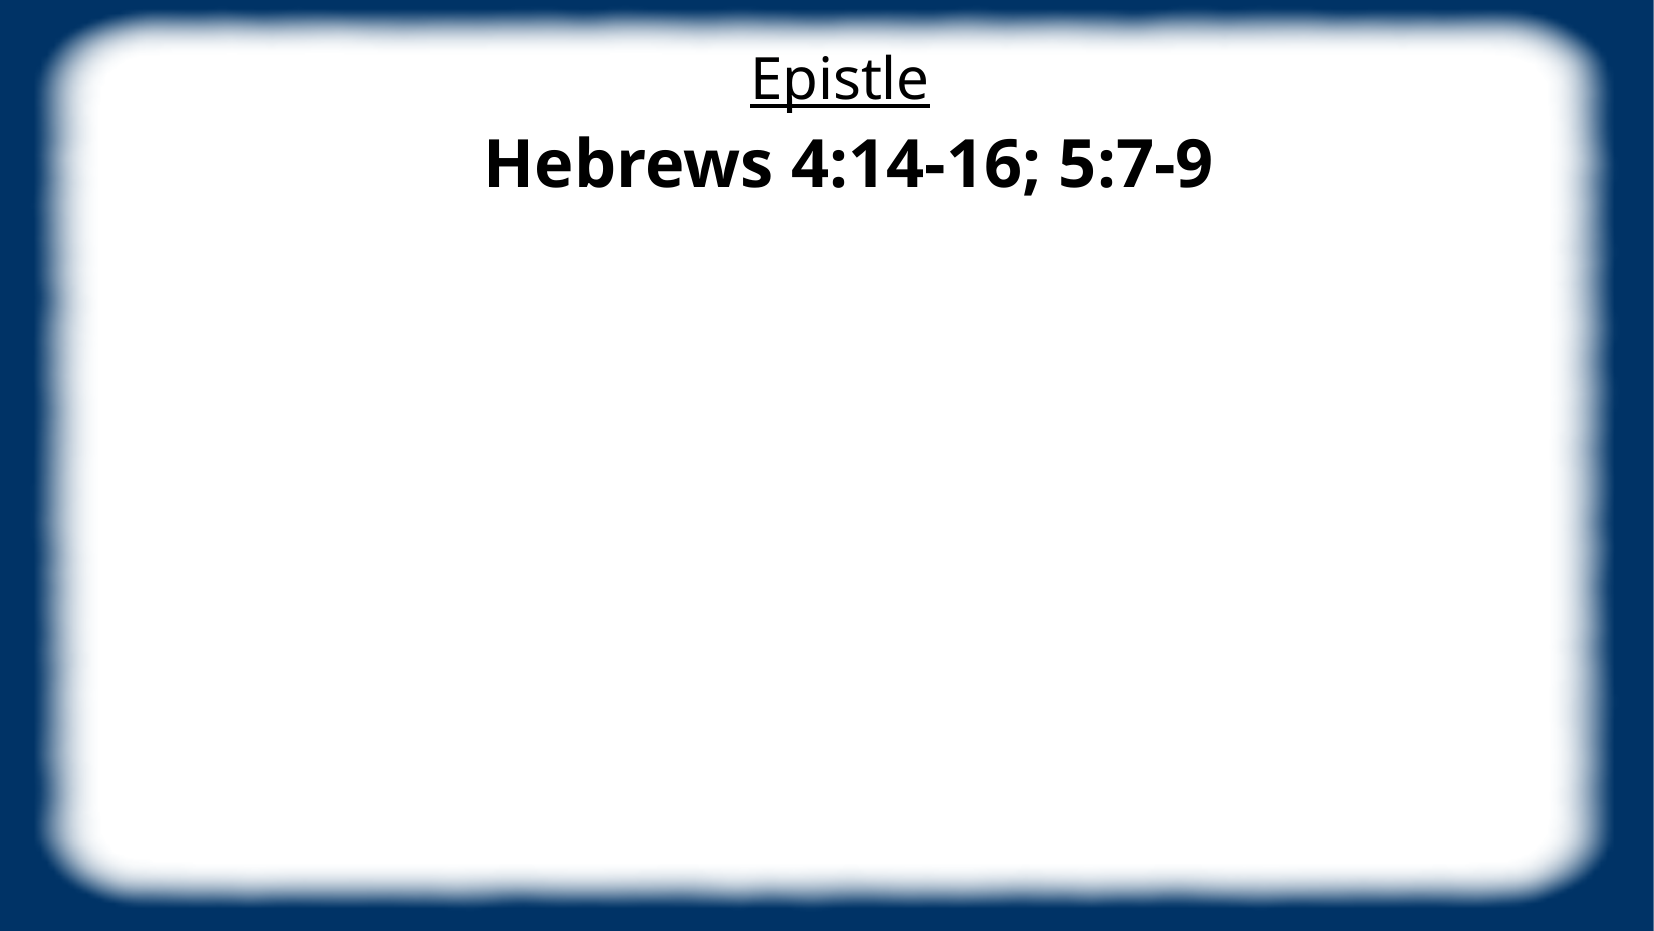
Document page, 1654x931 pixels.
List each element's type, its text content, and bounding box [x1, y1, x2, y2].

picture [0, 0, 1654, 931]
text_box Epistle Hebrews 4:14-16; 5:7-9 [75, 30, 1606, 211]
